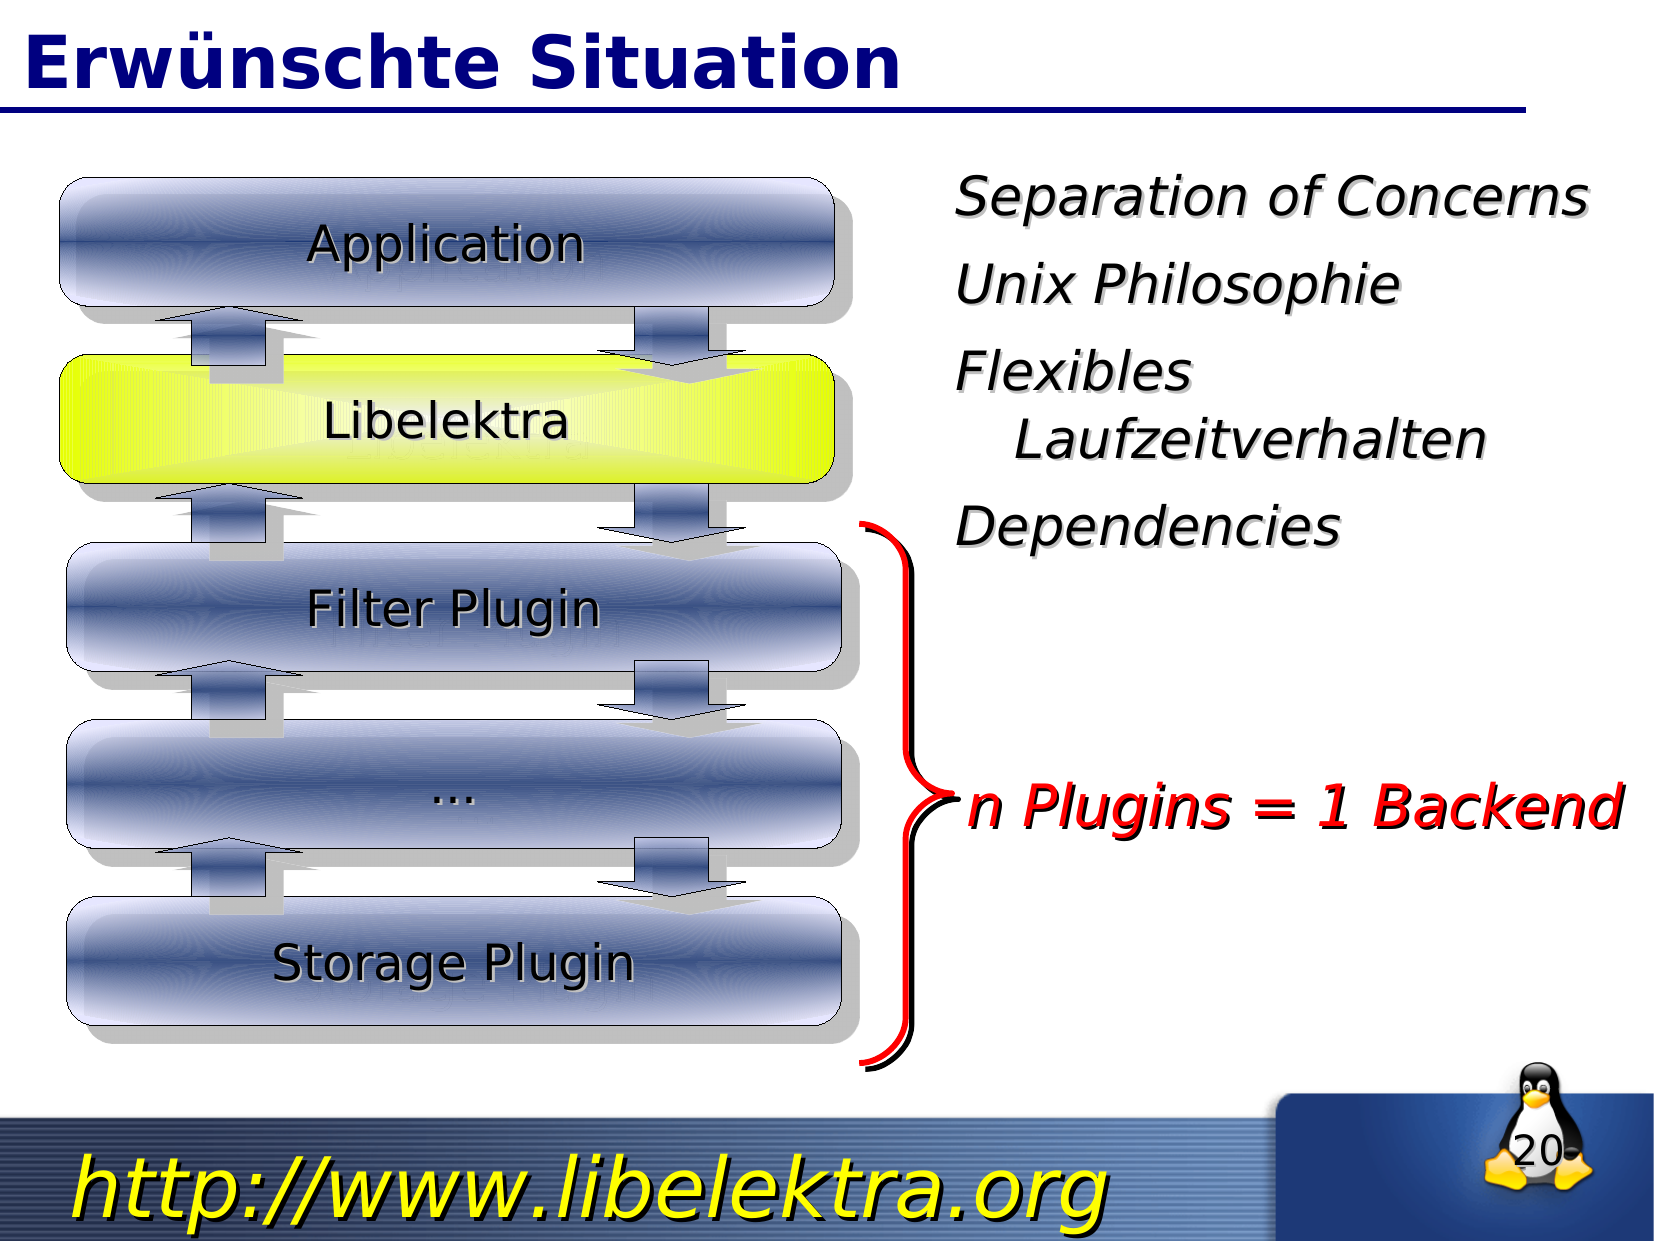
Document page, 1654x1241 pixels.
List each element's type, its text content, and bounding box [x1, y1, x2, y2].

text_box Storage Plugin [66, 896, 842, 1026]
list Separation of Concerns Unix Philosophie Flexibles Laufzeitverhalten Dependencies [940, 153, 1636, 950]
text_box Application [59, 177, 835, 307]
text_box [597, 660, 746, 720]
text_box [597, 483, 746, 543]
text_box Erwünschte Situation [22, 14, 1611, 111]
text_box [155, 837, 303, 897]
text_box [597, 837, 746, 897]
text_box Filter Plugin [66, 542, 842, 672]
text_box [155, 306, 303, 366]
text_box <Nummer> [1312, 1122, 1565, 1178]
picture [872, 1061, 883, 1065]
text_box [597, 306, 746, 366]
text_box Libelektra [59, 354, 835, 484]
text_box [155, 483, 303, 543]
picture [0, 1061, 1654, 1241]
text_box ... [66, 719, 842, 849]
text_box [155, 660, 303, 720]
